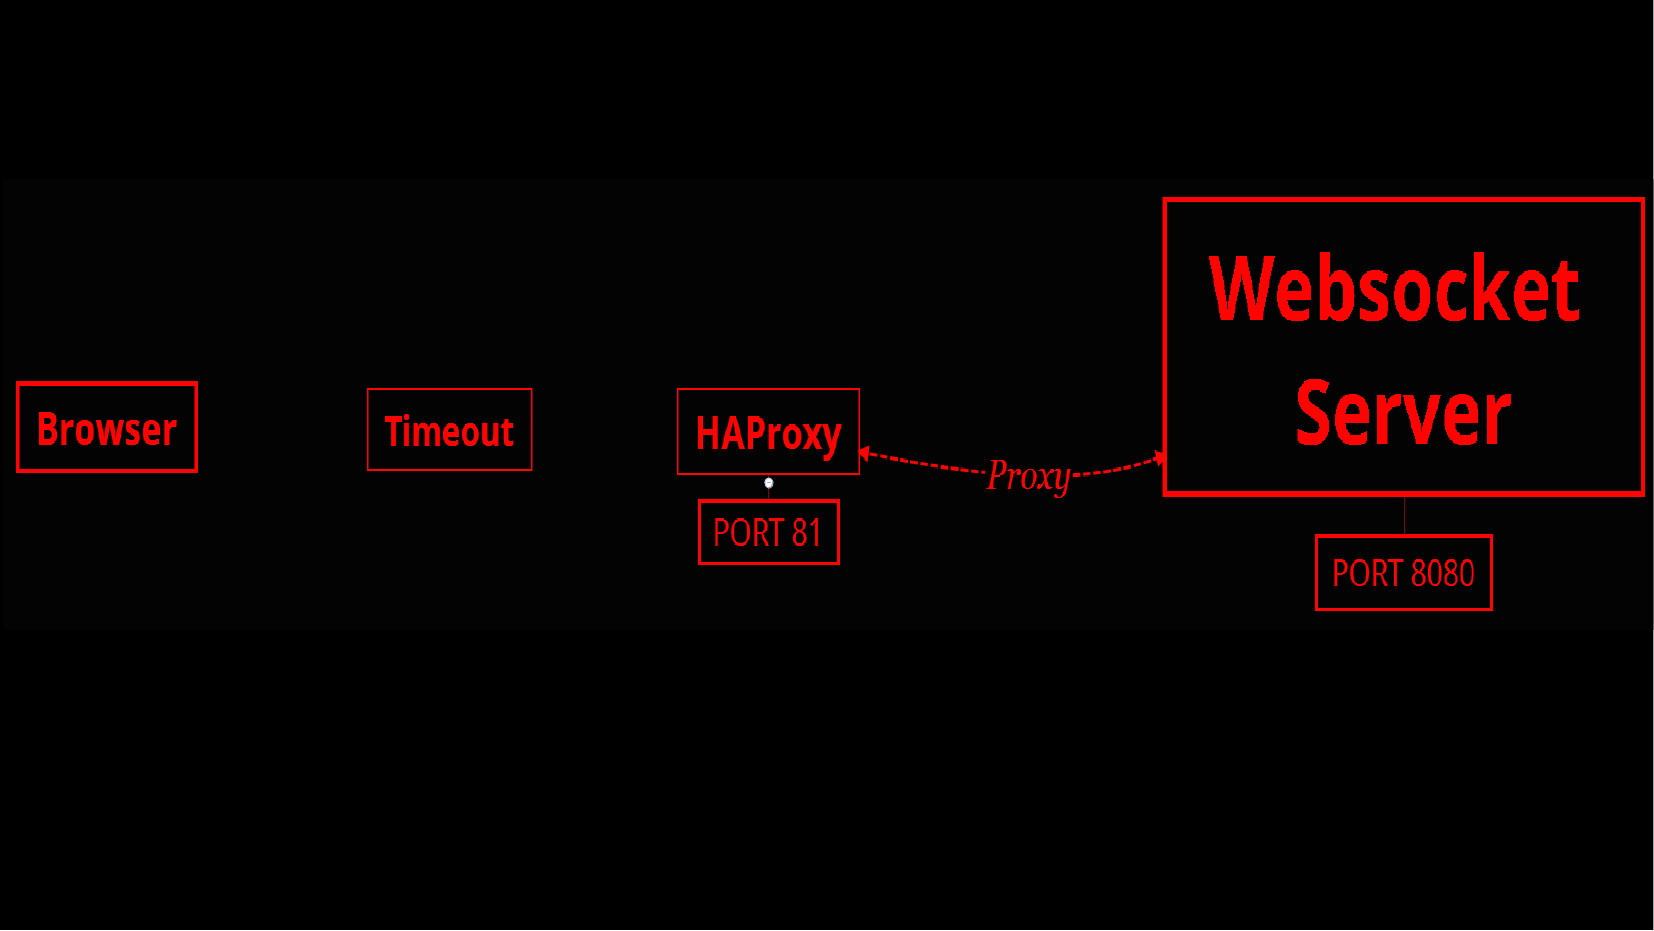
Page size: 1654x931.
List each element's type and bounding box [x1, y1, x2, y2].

picture [3, 179, 1654, 631]
